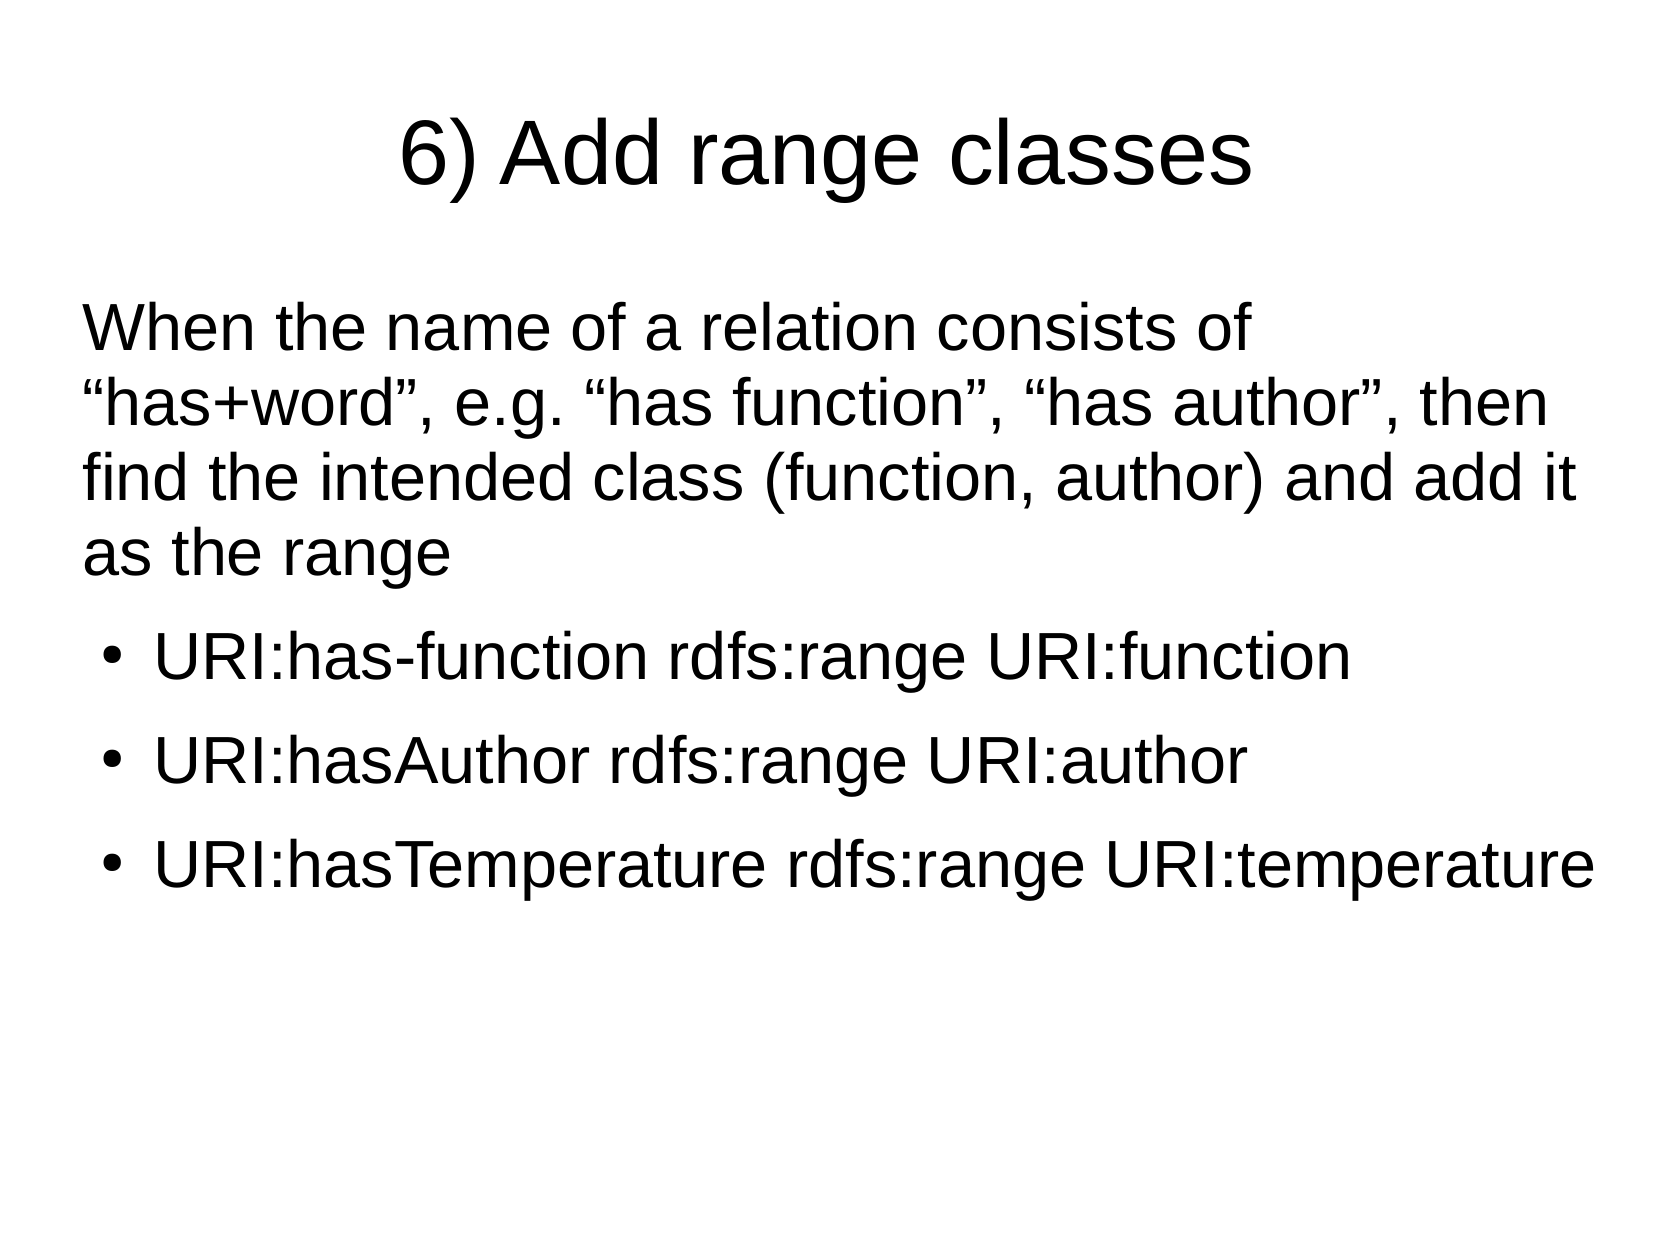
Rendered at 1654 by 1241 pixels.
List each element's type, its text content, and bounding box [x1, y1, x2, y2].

list When the name of a relation consists of “has+word”, e.g. “has function”, “has author”, then find the intended class (function, author) and add it as the range URI:has-function rdfs:range URI:function URI:hasAuthor rdfs:range URI:author URI:hasTemperature rdfs:range URI:temperature [82, 290, 1599, 1109]
title 6) Add range classes [82, 49, 1571, 257]
